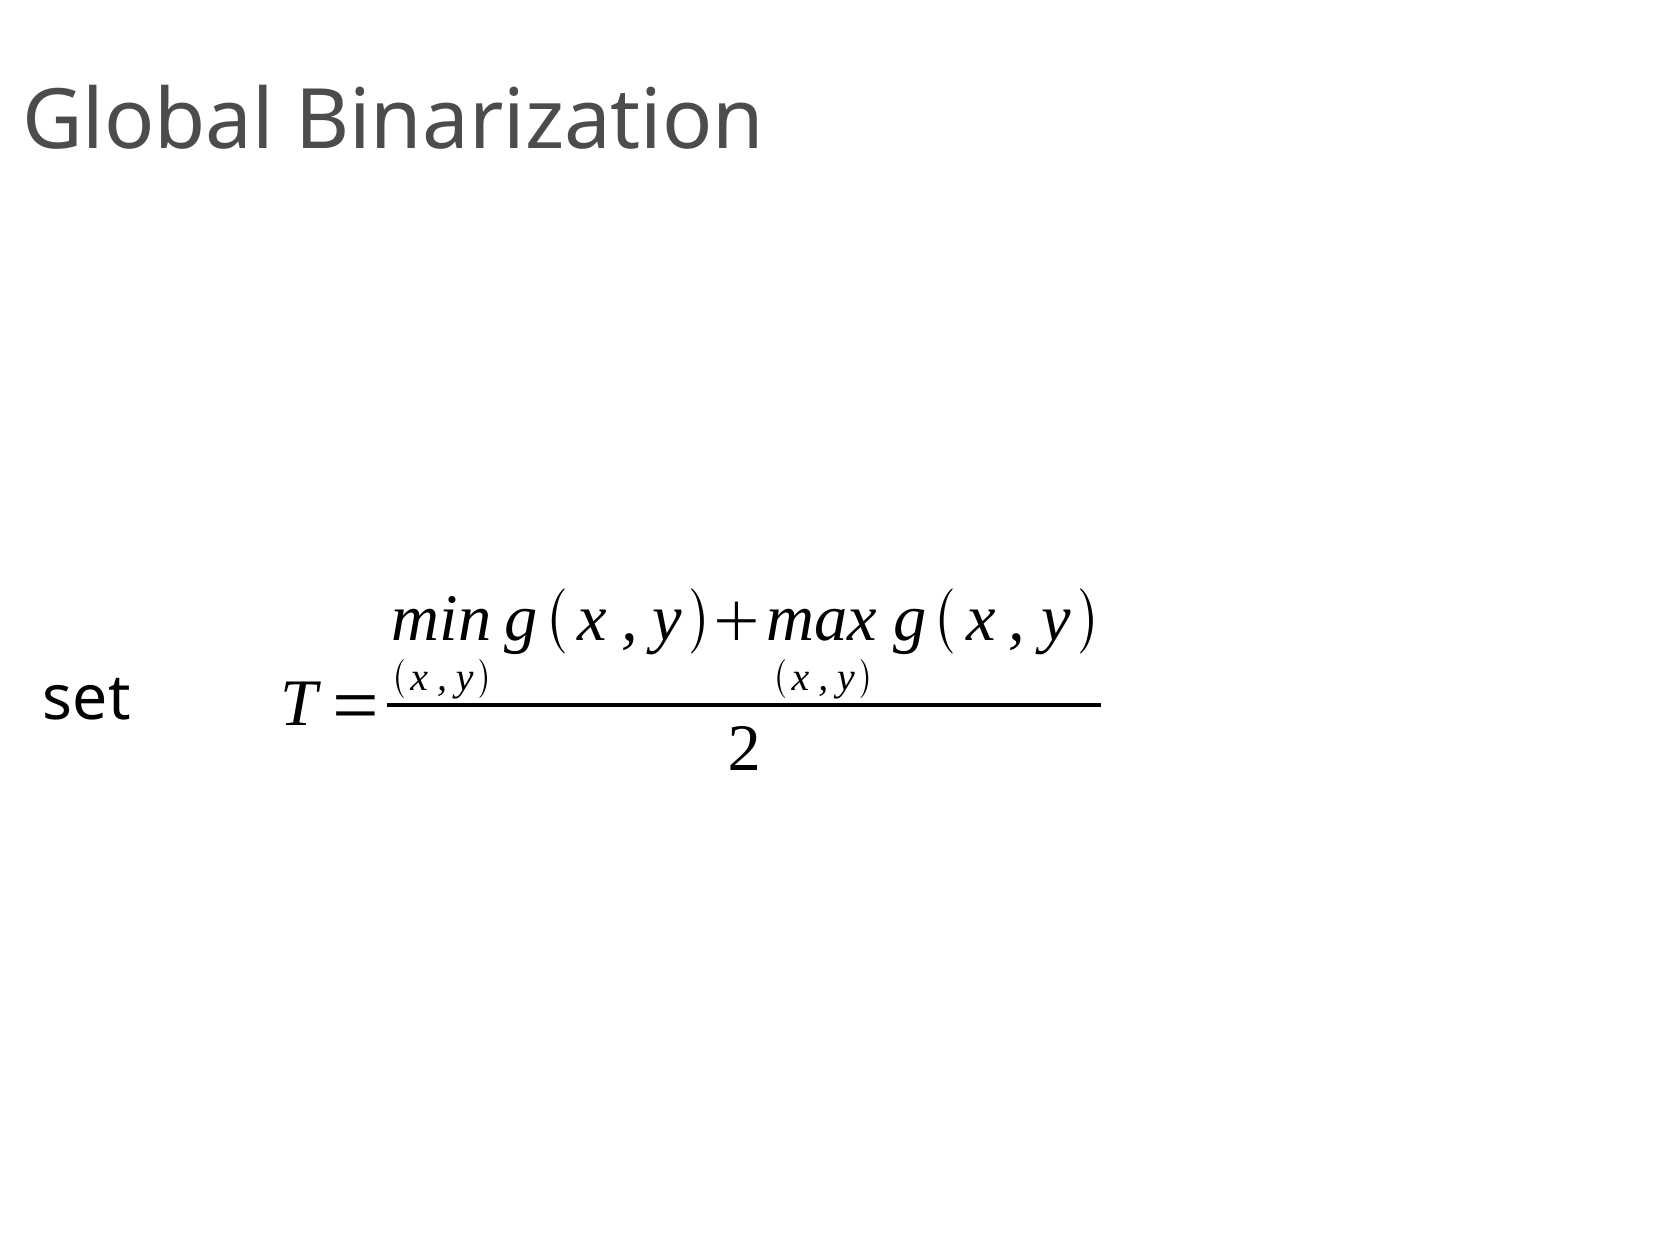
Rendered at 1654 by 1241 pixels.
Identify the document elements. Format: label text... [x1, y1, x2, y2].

chart [274, 581, 1110, 785]
title Global Binarization [22, 26, 1654, 205]
list set [25, 233, 1654, 1158]
